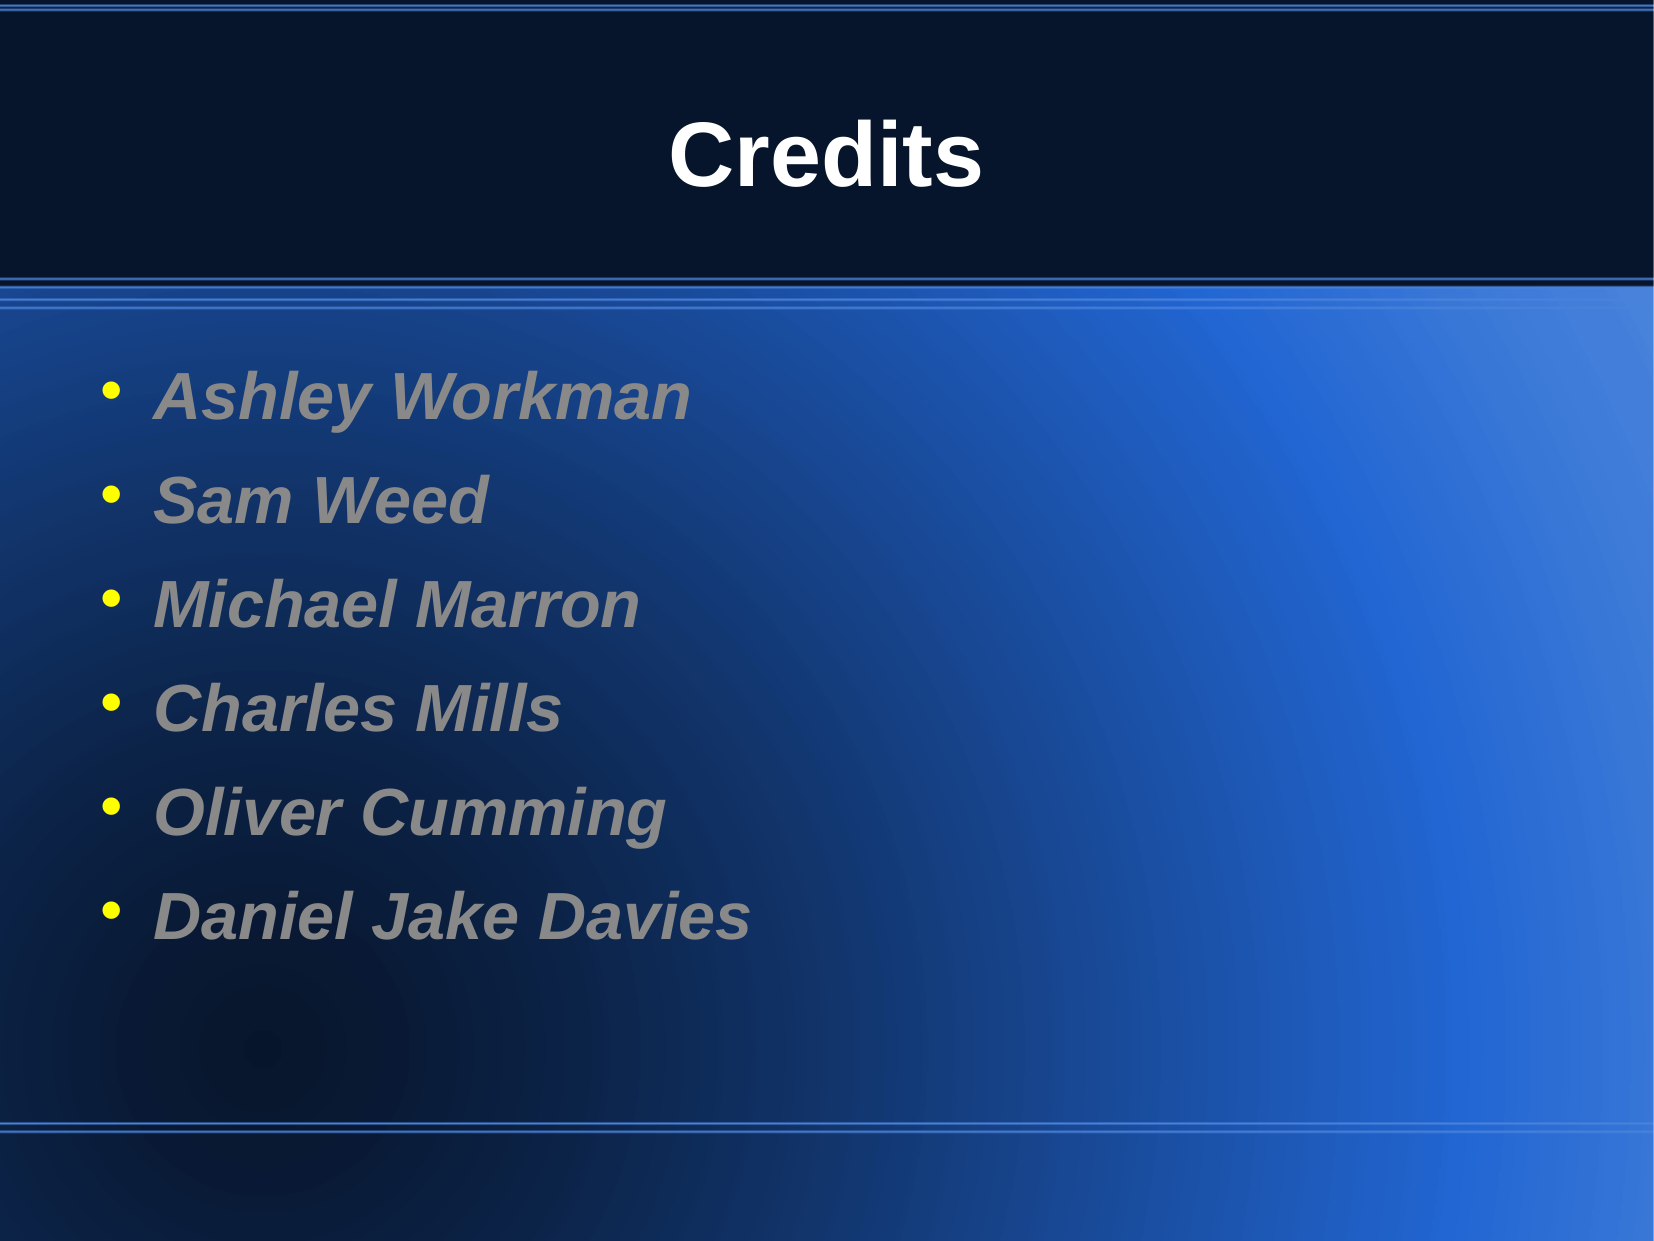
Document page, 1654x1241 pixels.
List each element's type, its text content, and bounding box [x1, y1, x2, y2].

list Ashley Workman Sam Weed Michael Marron Charles Mills Oliver Cumming Daniel Jake Davies [82, 355, 1571, 1174]
title Credits [82, 49, 1571, 257]
picture [0, 0, 1654, 1241]
